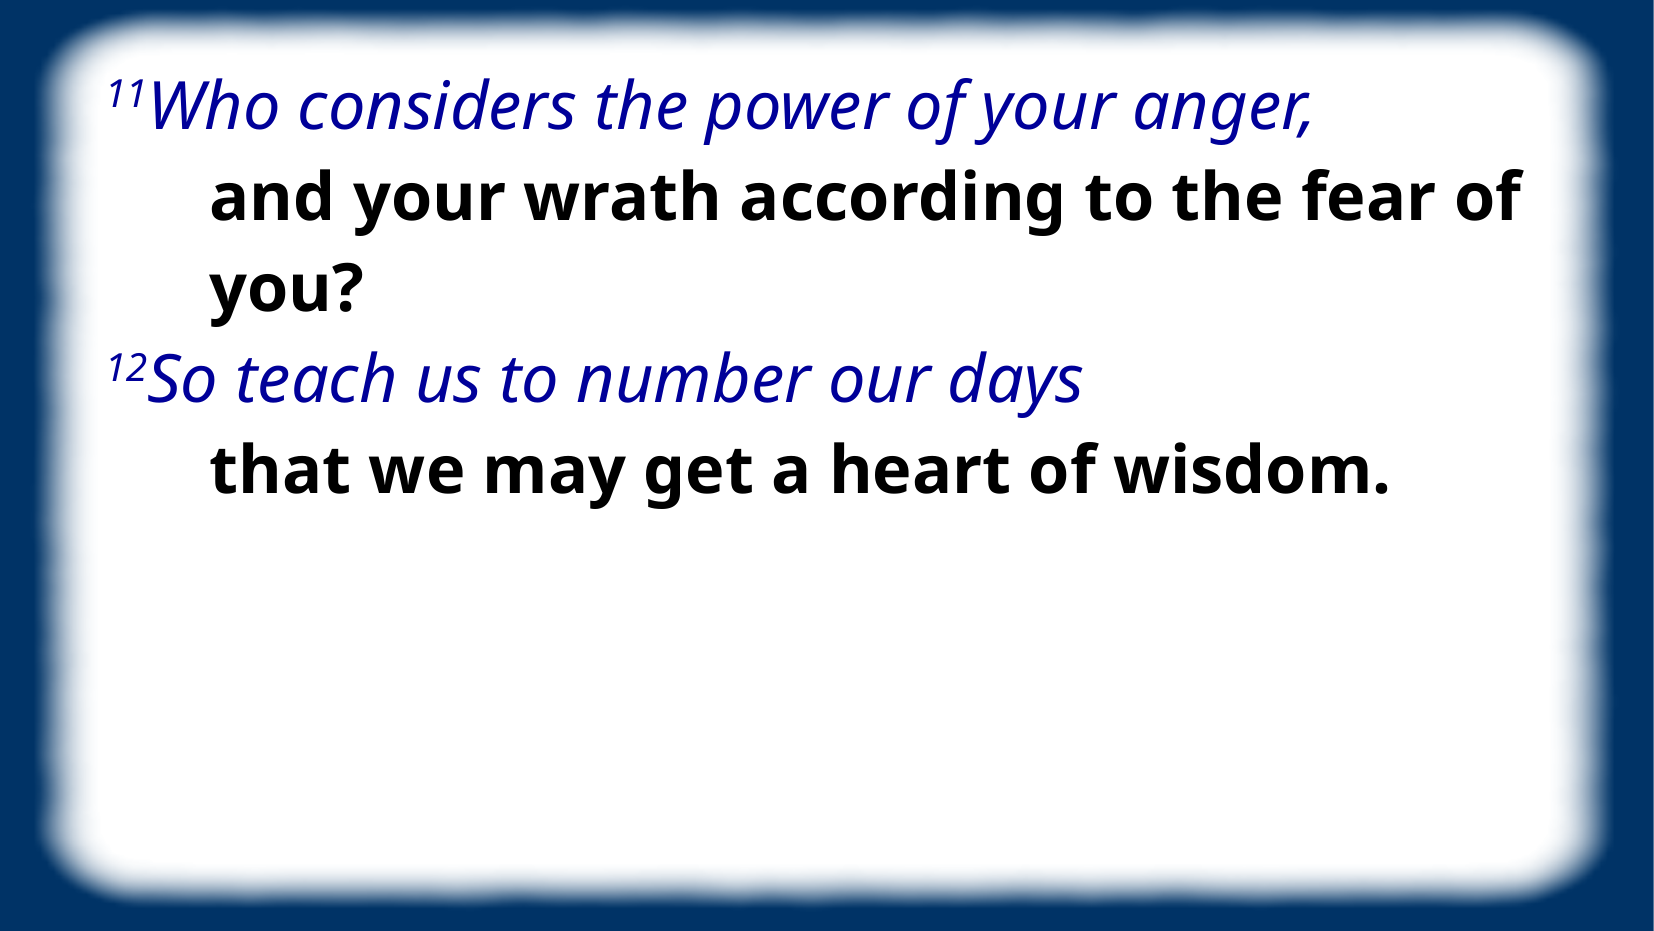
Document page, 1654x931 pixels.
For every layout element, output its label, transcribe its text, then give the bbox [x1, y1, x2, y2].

text_box 11Who considers the power of your anger, and your wrath according to the fear of you? 12So teach us to number our days that we may get a heart of wisdom. [90, 51, 1561, 511]
picture [0, 0, 1654, 931]
